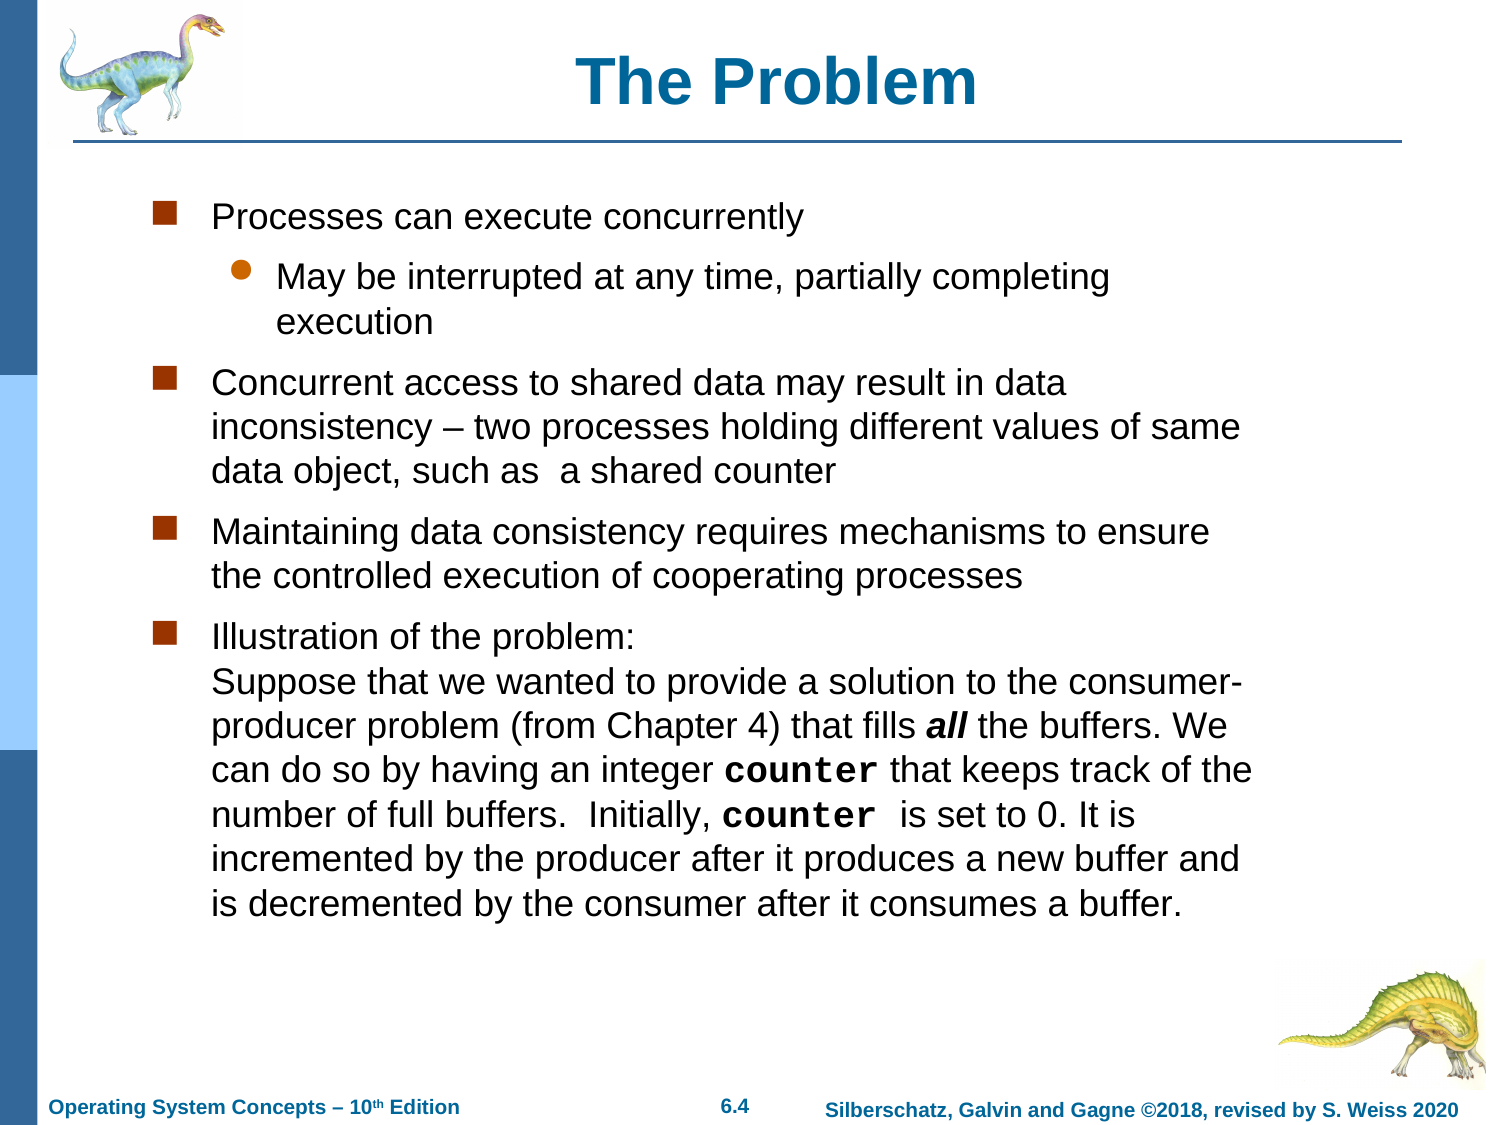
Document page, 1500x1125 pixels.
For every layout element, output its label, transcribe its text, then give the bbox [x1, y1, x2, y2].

title The Problem [128, 30, 1426, 126]
picture [46, 0, 243, 149]
list Processes can execute concurrently May be interrupted at any time, partially completing execution Concurrent access to shared data may result in data inconsistency – two processes holding different values of same data object, such as a shared counter Maintaining data consistency requires mechanisms to ensure the controlled execution of cooperating processes Illustration of the problem: Suppose that we wanted to provide a solution to the consumer-producer problem (from Chapter 4) that fills all the buffers. We can do so by having an integer counter that keeps track of the number of full buffers. Initially, counter is set to 0. It is incremented by the producer after it produces a new buffer and is decremented by the consumer after it consumes a buffer. [140, 184, 1272, 982]
picture [1275, 959, 1486, 1090]
